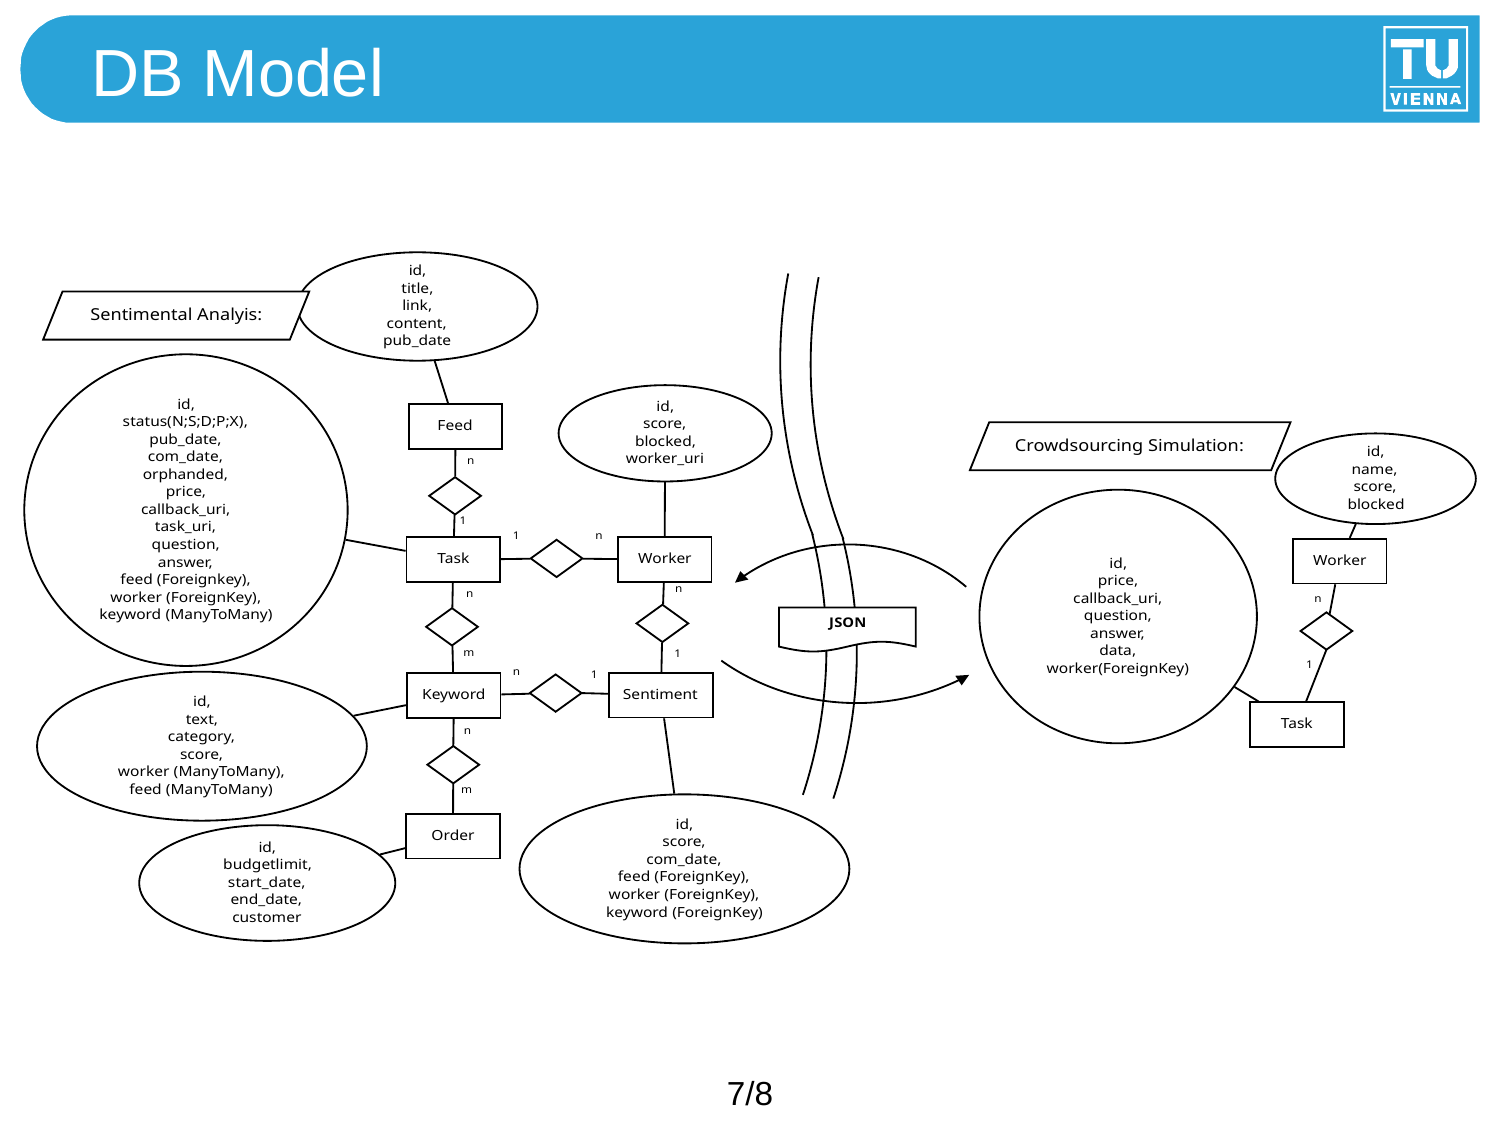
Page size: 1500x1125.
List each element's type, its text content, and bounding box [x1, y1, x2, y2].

picture [19, 251, 1481, 945]
title DB Model [76, 7, 1350, 132]
